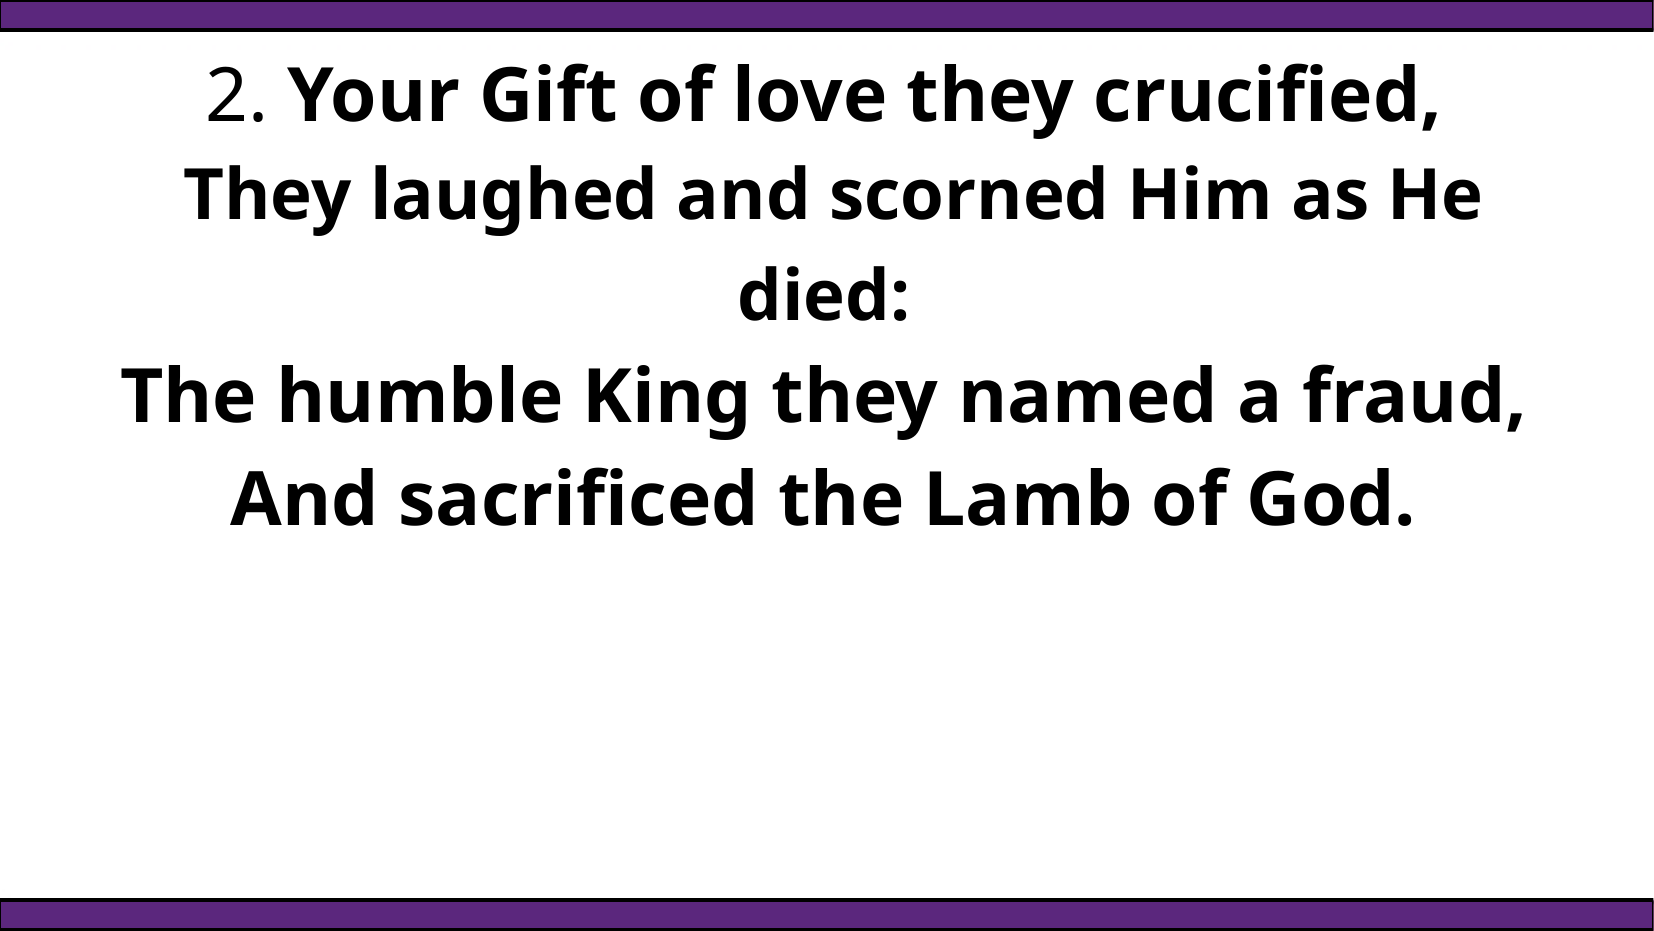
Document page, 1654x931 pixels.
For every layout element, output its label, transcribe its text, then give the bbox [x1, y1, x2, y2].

text_box 2. Your Gift of love they crucified, They laughed and scorned Him as He died: The humble King they named a fraud, And sacrificed the Lamb of God. [91, 34, 1577, 449]
text_box [0, 900, 1654, 931]
picture [0, 31, 1654, 900]
text_box [0, 0, 1654, 31]
